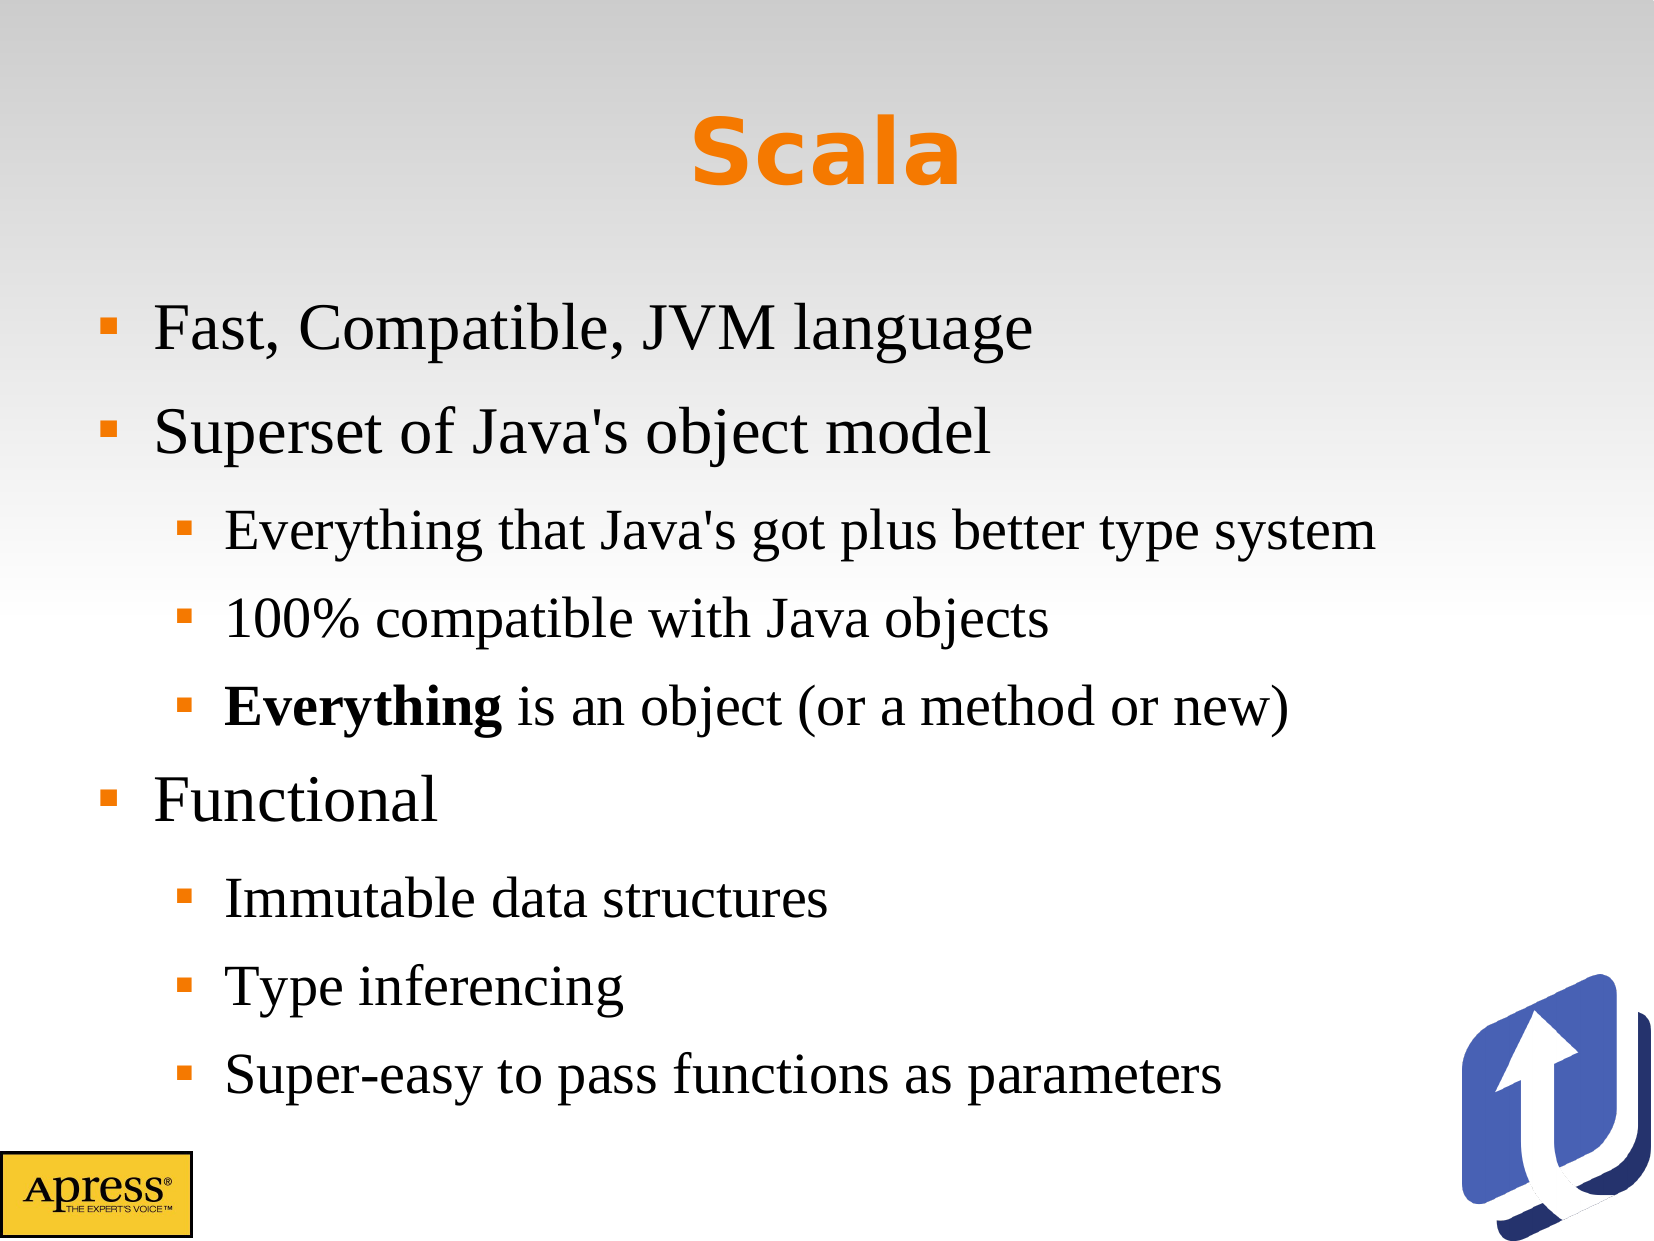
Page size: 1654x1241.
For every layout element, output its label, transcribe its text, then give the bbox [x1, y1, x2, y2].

picture [0, 1151, 193, 1238]
picture [1462, 974, 1651, 1241]
list Fast, Compatible, JVM language Superset of Java's object model Everything that Java's got plus better type system 100% compatible with Java objects Everything is an object (or a method or new) Functional Immutable data structures Type inferencing Super-easy to pass functions as parameters [82, 290, 1571, 1168]
title Scala [82, 49, 1571, 257]
